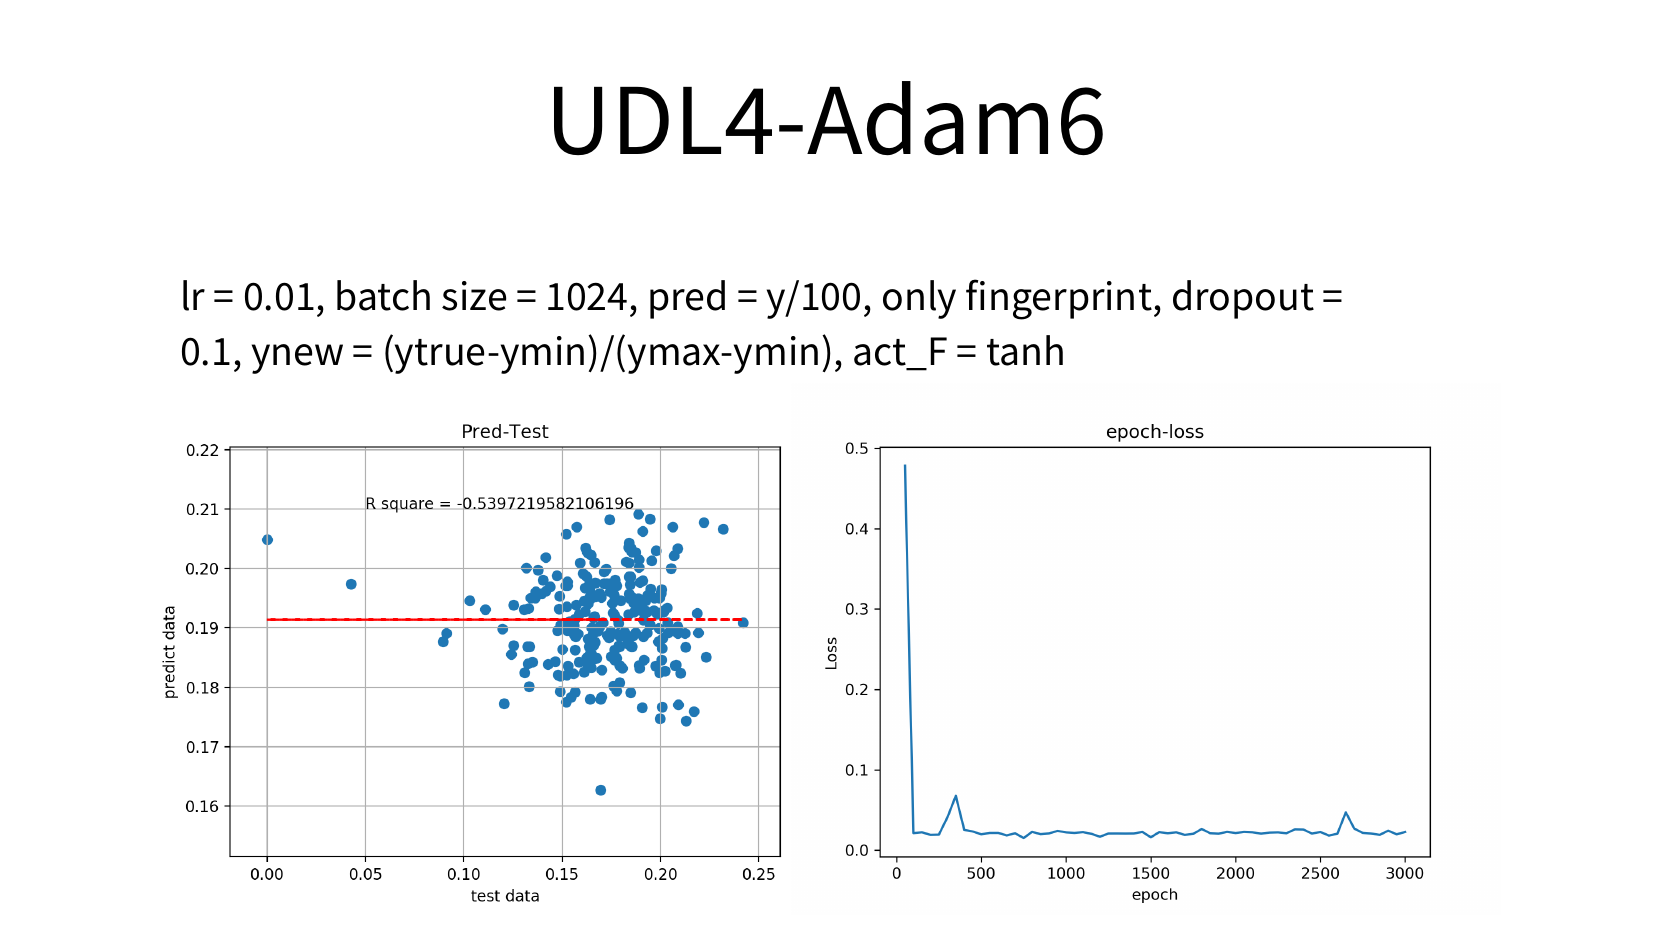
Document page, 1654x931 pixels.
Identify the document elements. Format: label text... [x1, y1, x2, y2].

picture [141, 383, 1501, 915]
text_box lr = 0.01, batch size = 1024, pred = y/100, only fingerprint, dropout = 0.1, ynew = (ytrue-ymin)/(ymax-ymin), act_F = tanh [165, 259, 1394, 383]
title UDL4-Adam6 [82, 37, 1571, 193]
